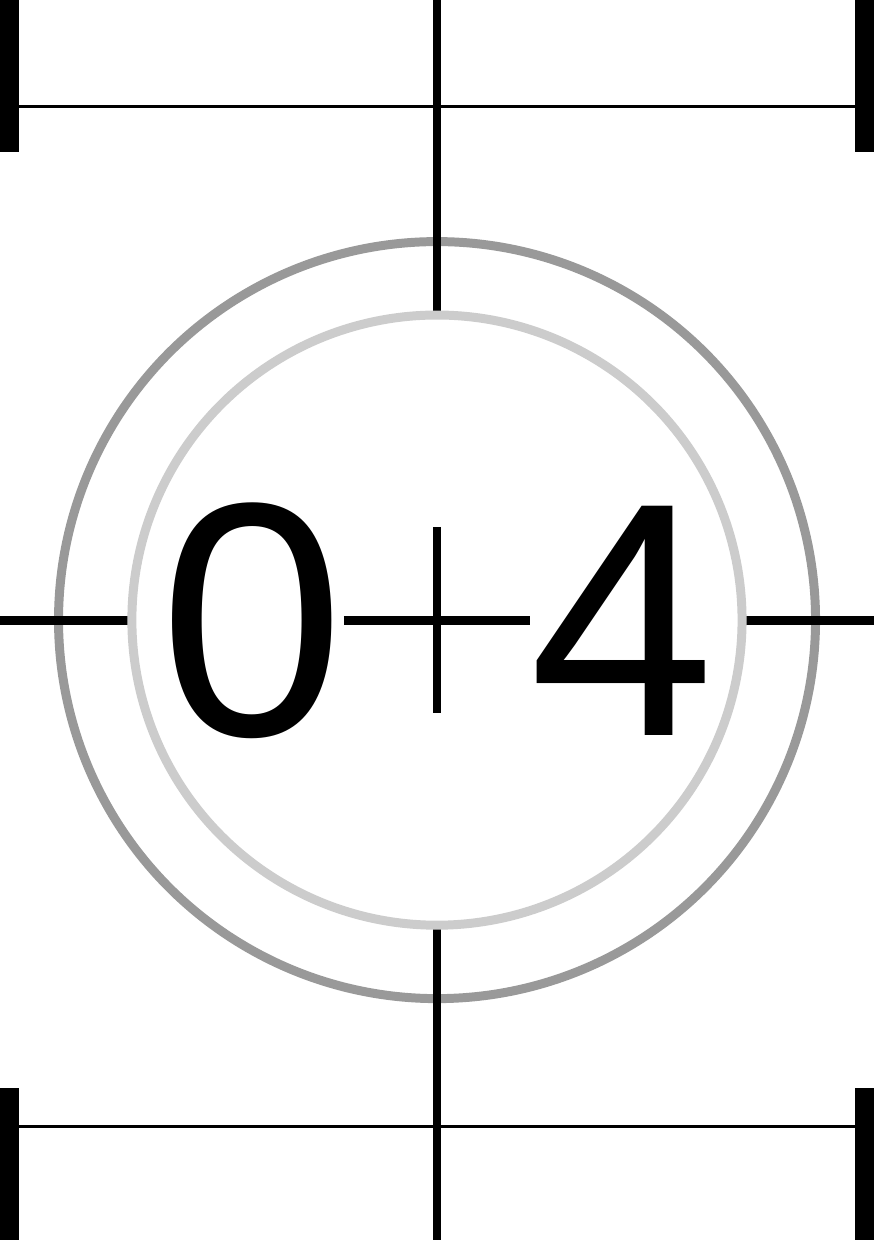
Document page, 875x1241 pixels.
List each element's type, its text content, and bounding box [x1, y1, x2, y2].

text_box [112, 241, 762, 426]
text_box [111, 814, 763, 999]
text_box 0 4 [58, 426, 816, 814]
